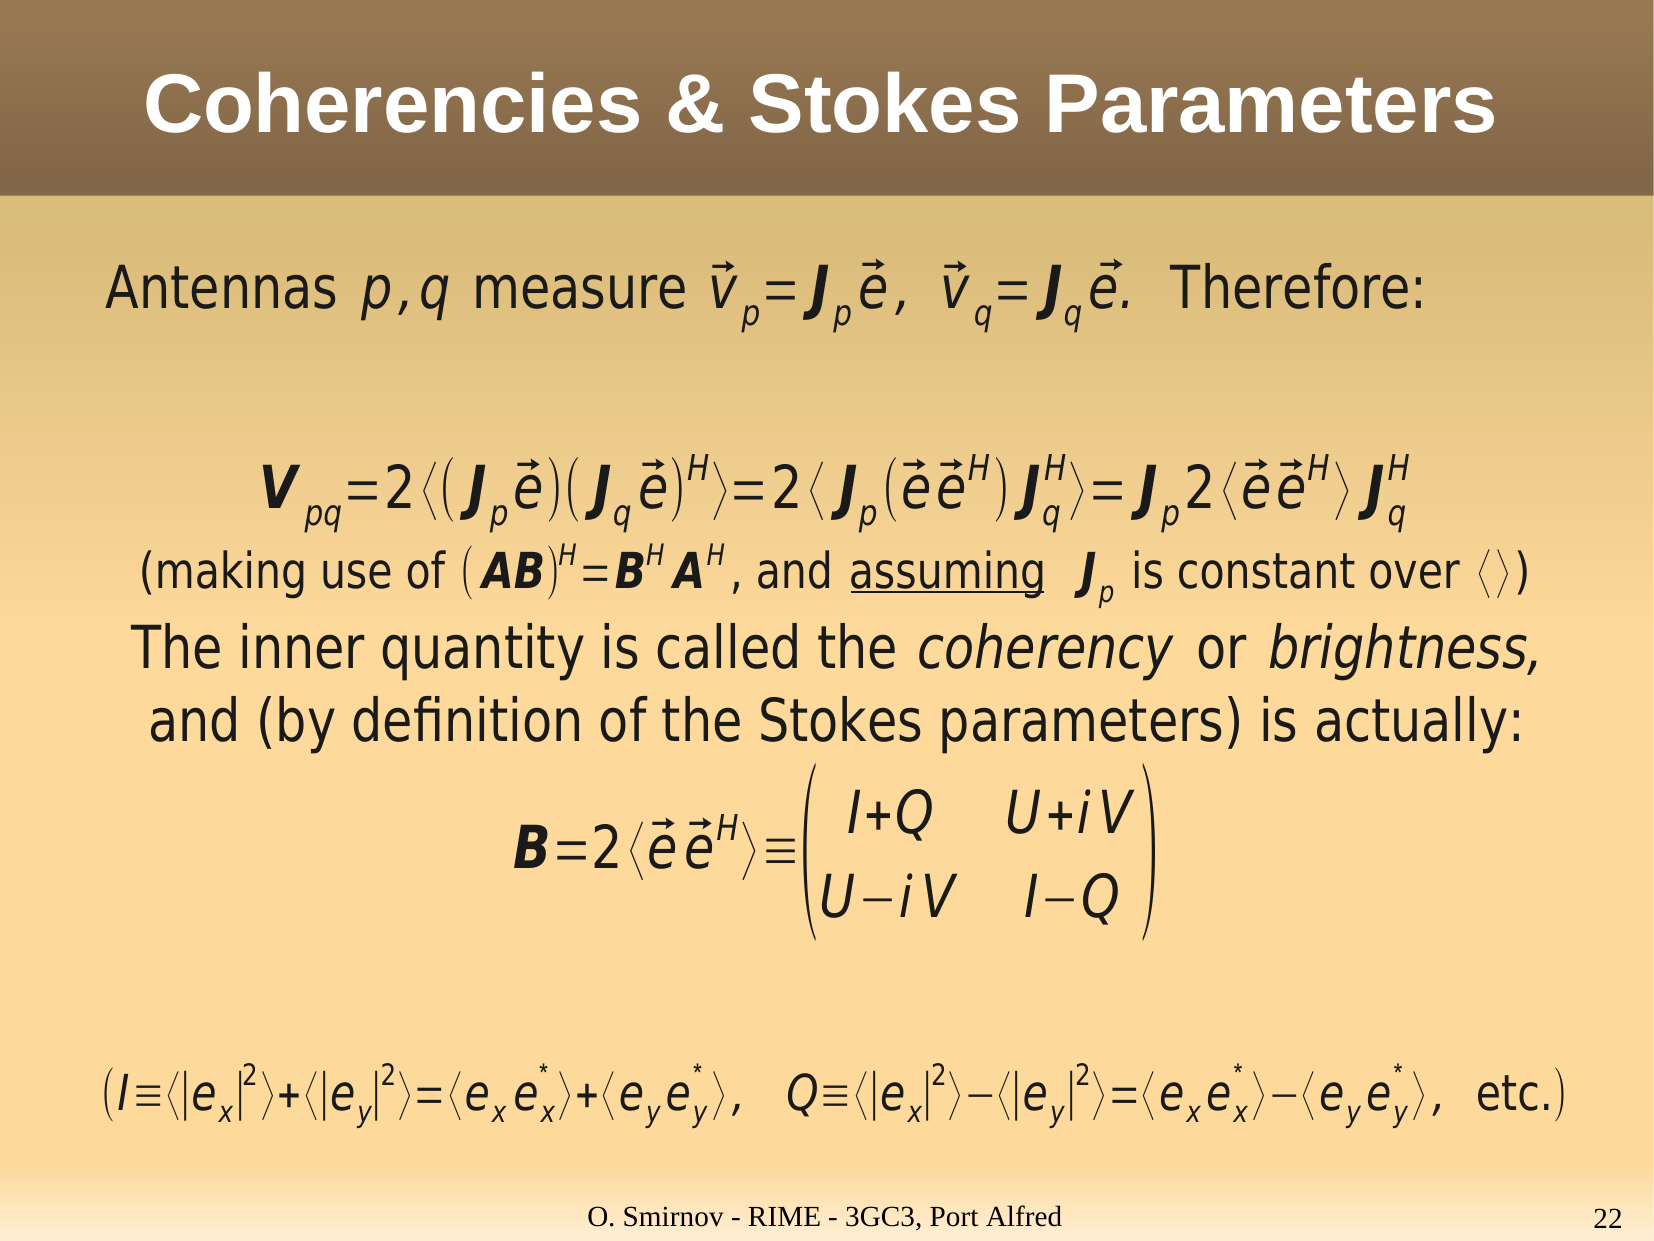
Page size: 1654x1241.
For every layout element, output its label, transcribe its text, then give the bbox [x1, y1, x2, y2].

picture [0, 0, 1654, 1241]
chart [95, 254, 1574, 1130]
title Coherencies & Stokes Parameters [76, 0, 1565, 208]
